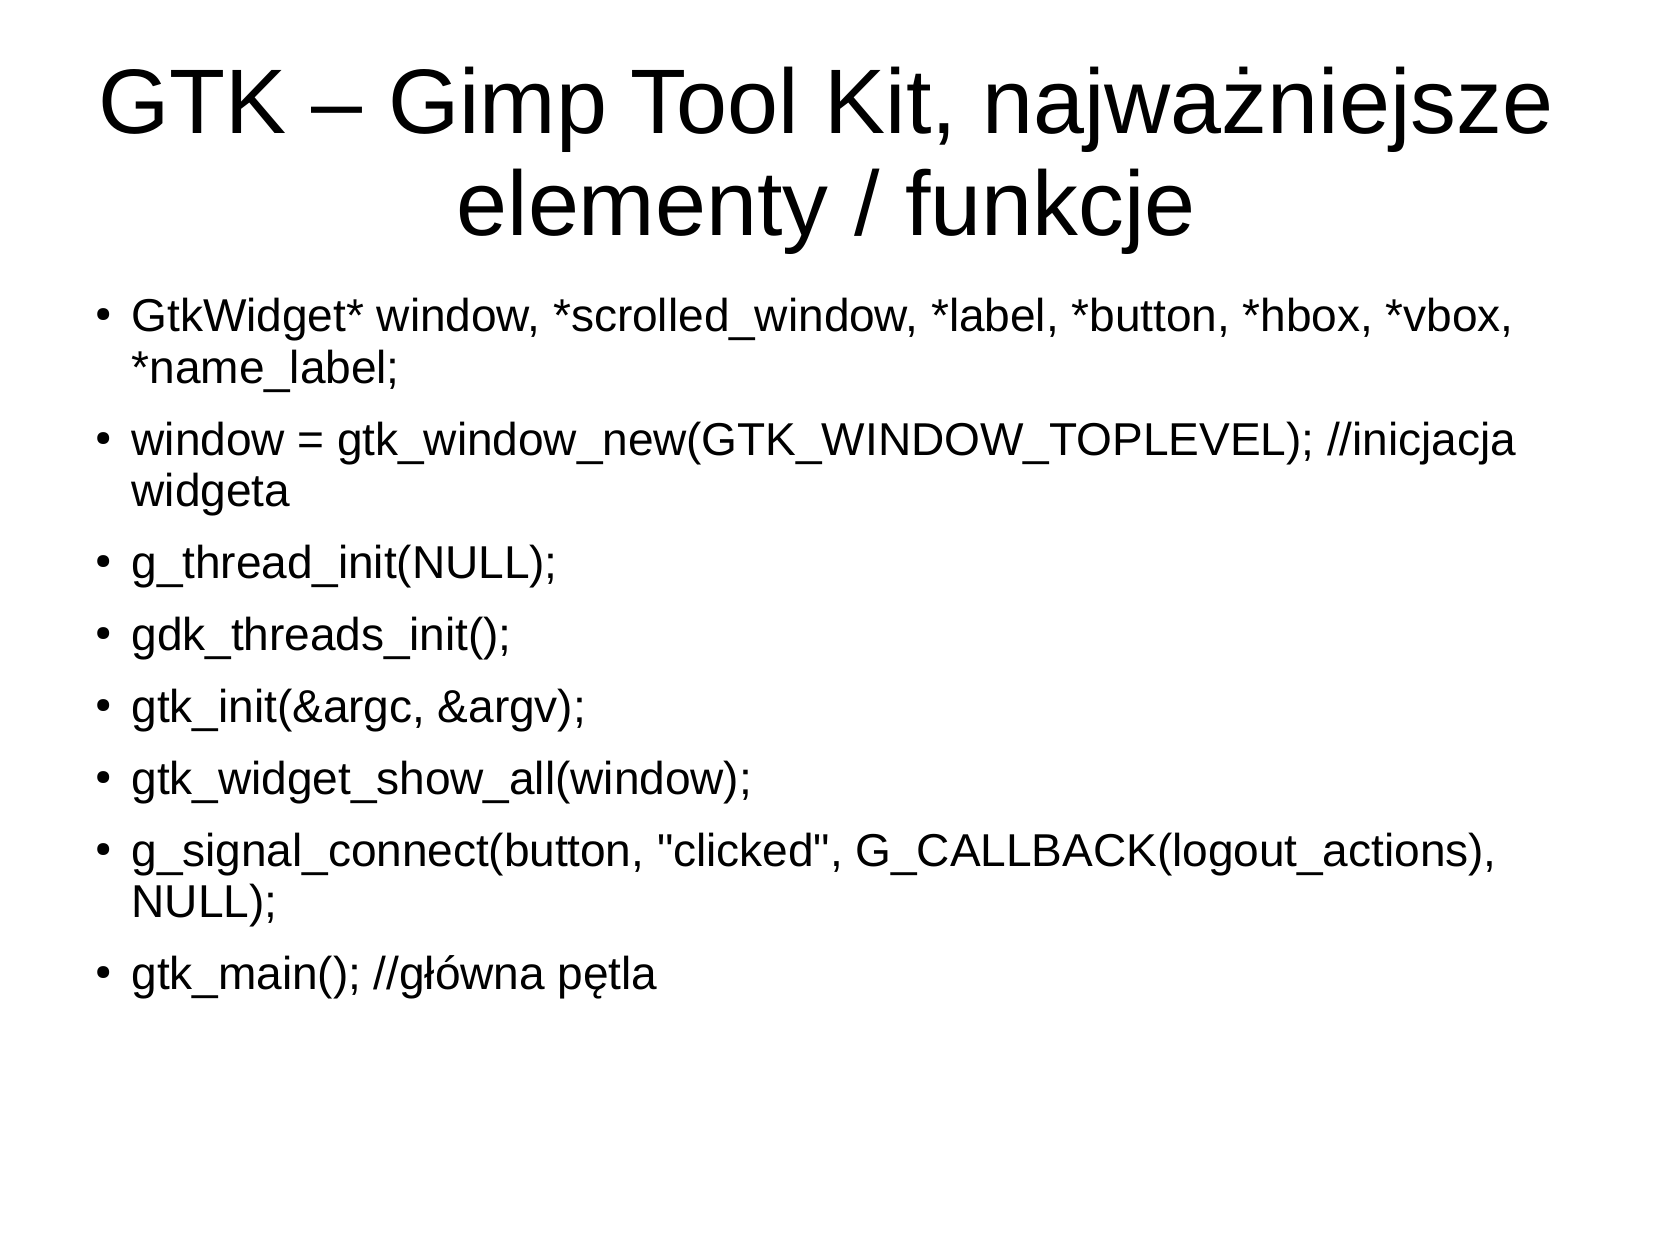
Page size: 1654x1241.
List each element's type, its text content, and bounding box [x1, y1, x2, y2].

list GtkWidget* window, *scrolled_window, *label, *button, *hbox, *vbox, *name_label; window = gtk_window_new(GTK_WINDOW_TOPLEVEL); //inicjacja widgeta g_thread_init(NULL); gdk_threads_init(); gtk_init(&argc, &argv); gtk_widget_show_all(window); g_signal_connect(button, "clicked", G_CALLBACK(logout_actions), NULL); gtk_main(); //główna pętla [82, 290, 1538, 1010]
title GTK – Gimp Tool Kit, najważniejsze elementy / funkcje [82, 49, 1571, 257]
